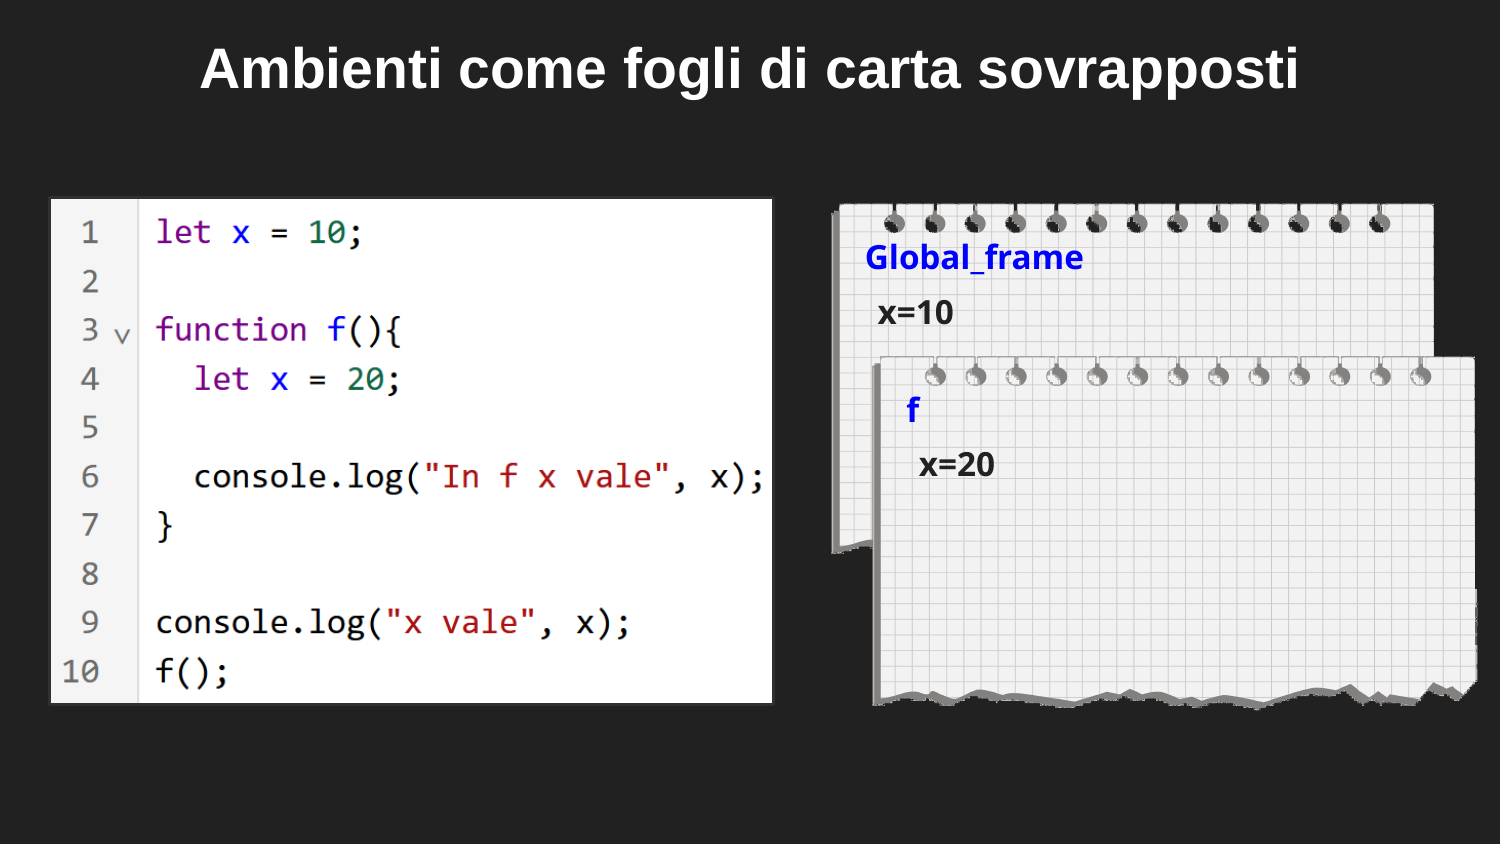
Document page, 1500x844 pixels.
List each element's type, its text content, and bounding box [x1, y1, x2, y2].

picture [821, 198, 1492, 716]
text_box f [891, 389, 1235, 444]
title Ambienti come fogli di carta sovrapposti [51, 21, 1449, 116]
picture [51, 198, 772, 703]
text_box x=20 [904, 443, 1248, 499]
text_box Global_frame [849, 237, 1194, 292]
text_box x=10 [862, 291, 1207, 346]
